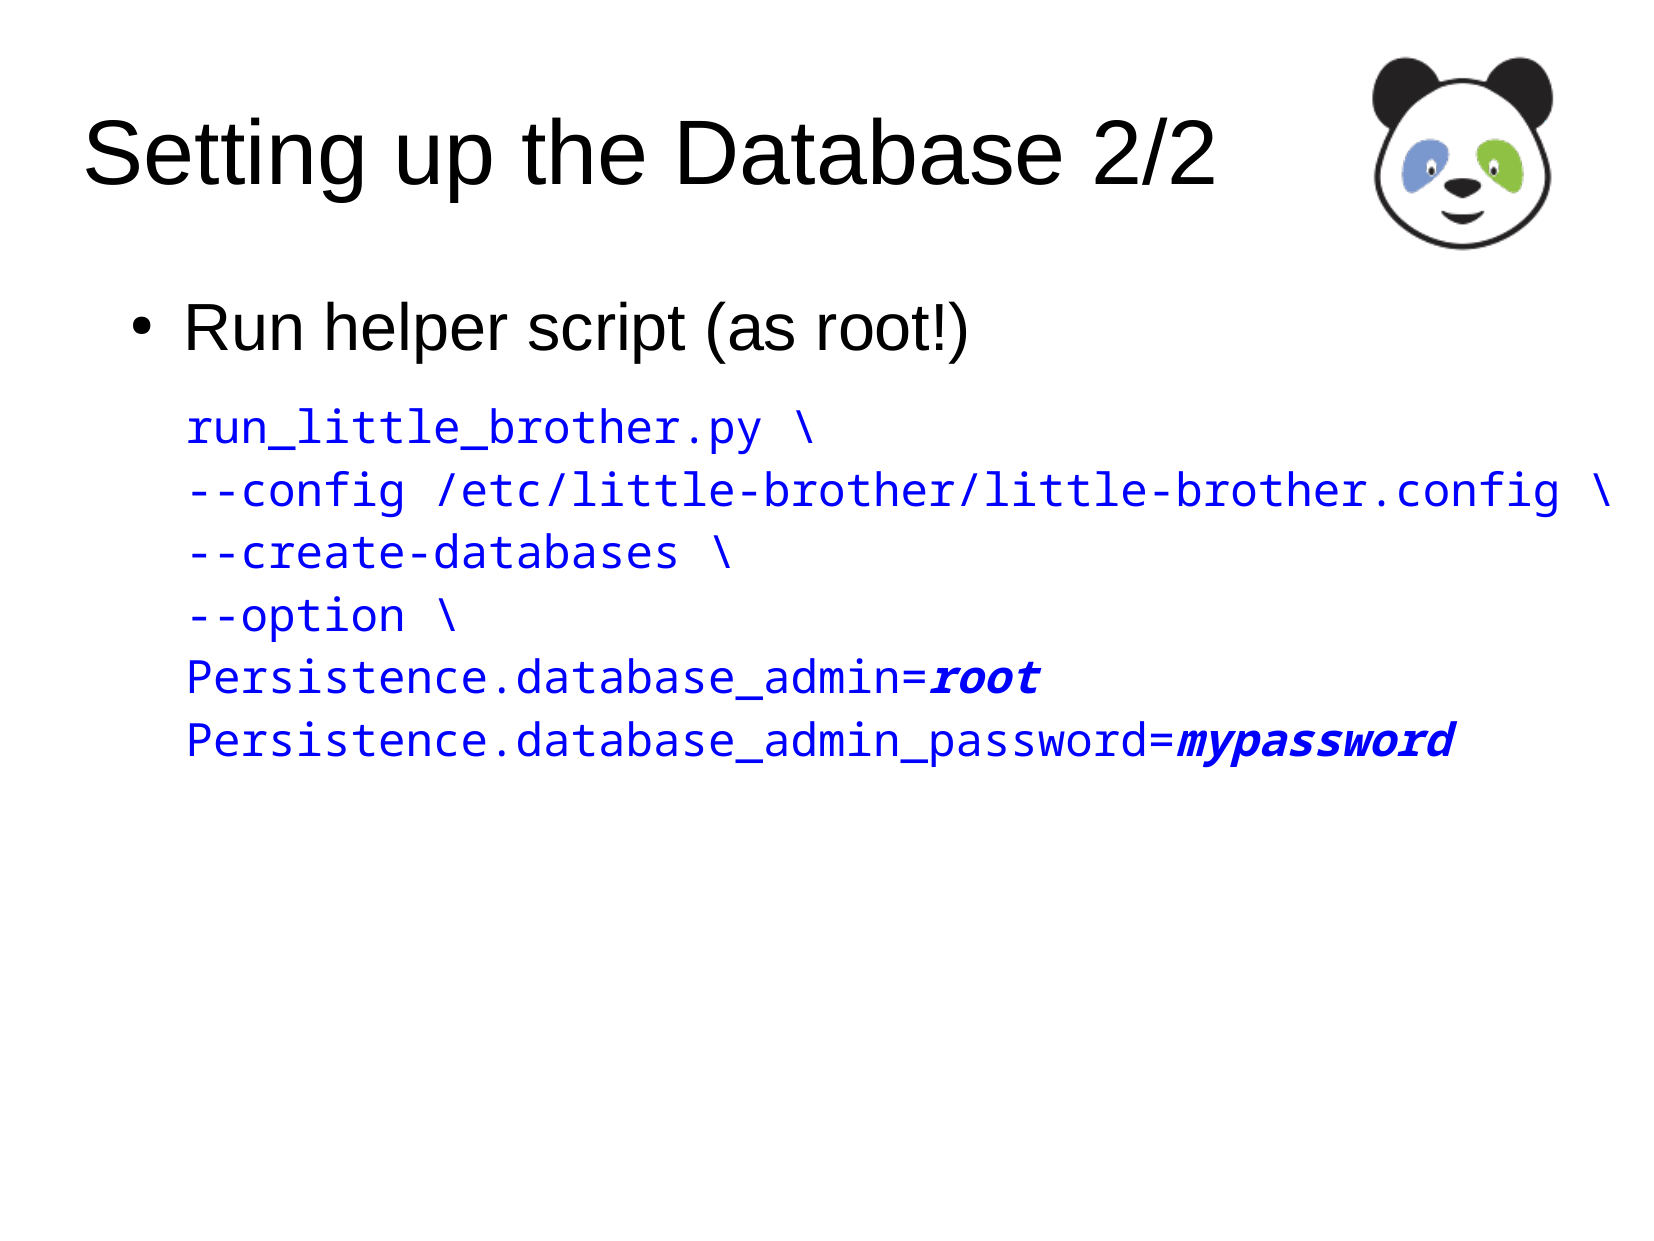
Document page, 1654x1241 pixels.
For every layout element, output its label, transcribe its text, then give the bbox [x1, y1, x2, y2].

list Run helper script (as root!) run_little_brother.py \ --config /etc/little-brother/little-brother.config \ --create-databases \ --option \ Persistence.database_admin=root Persistence.database_admin_password=mypassword [82, 290, 1619, 1010]
title Setting up the Database 2/2 [82, 49, 1571, 257]
